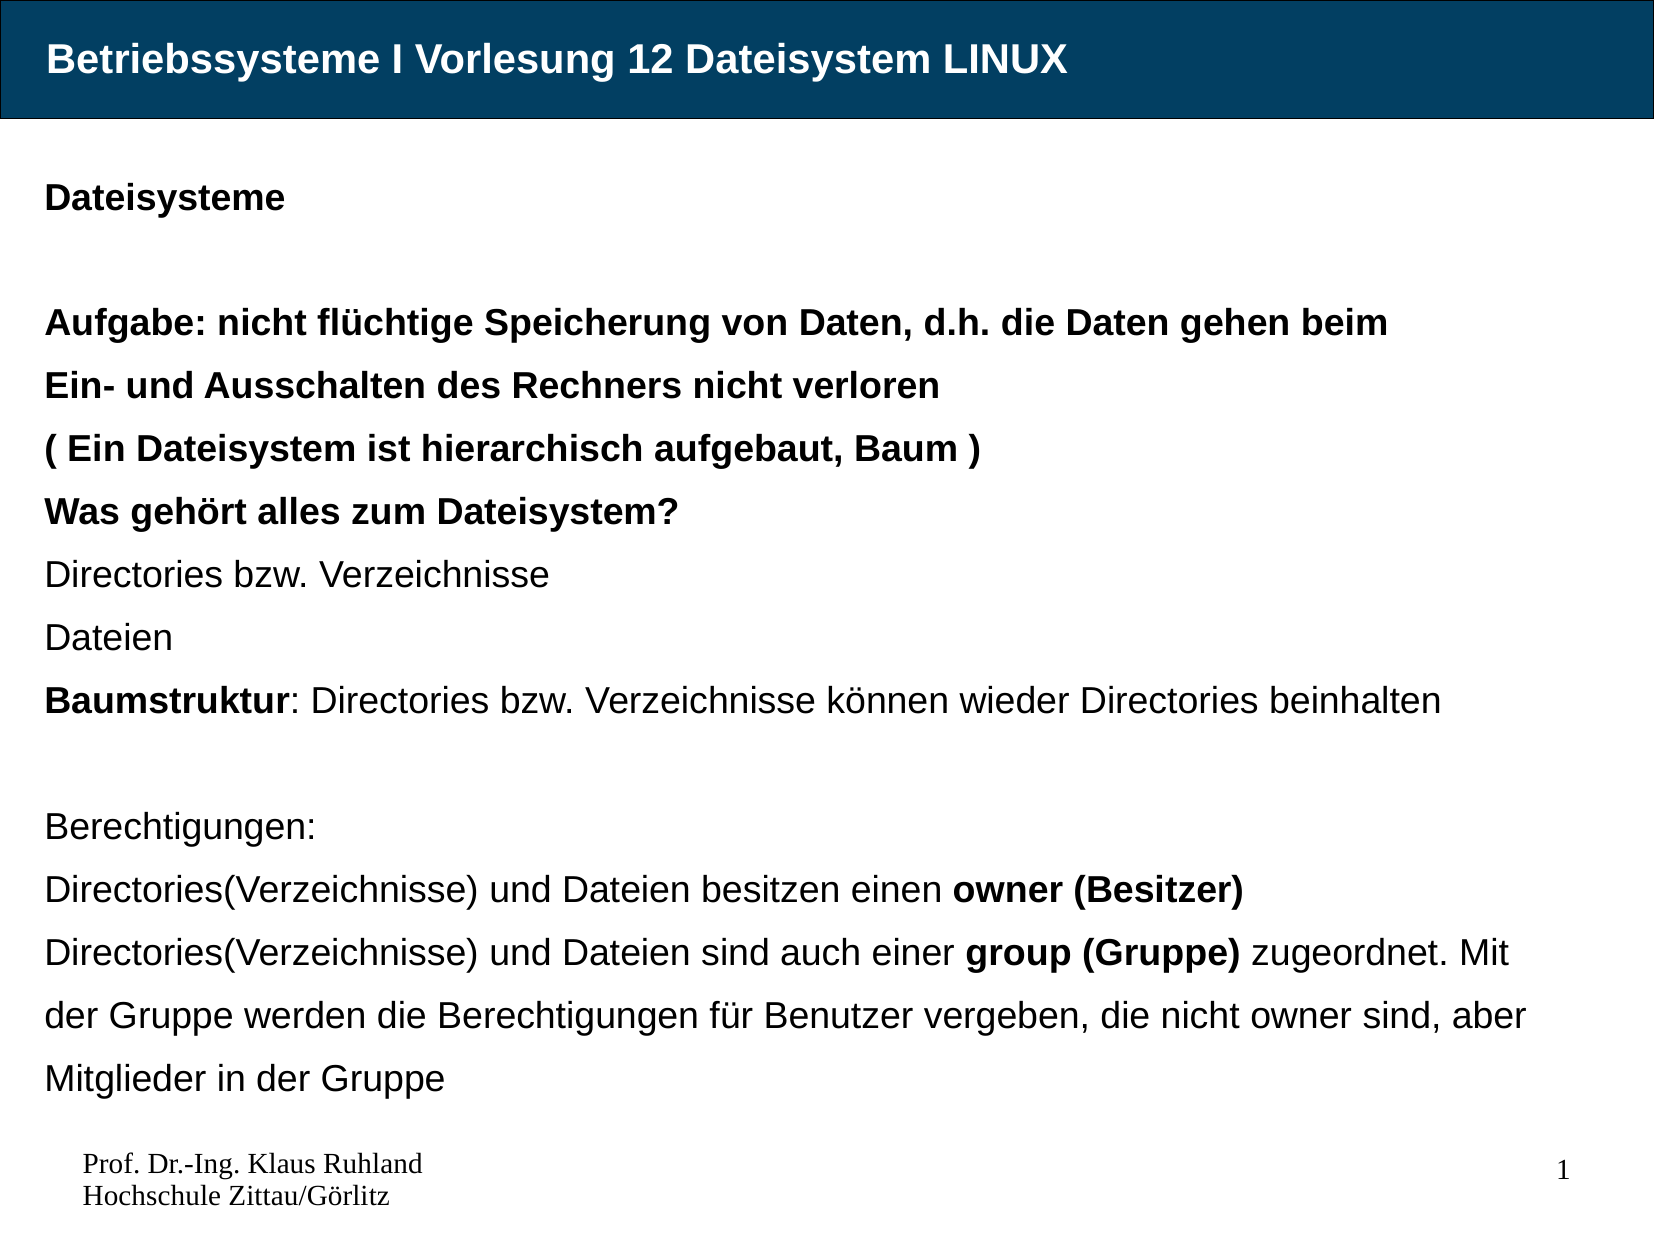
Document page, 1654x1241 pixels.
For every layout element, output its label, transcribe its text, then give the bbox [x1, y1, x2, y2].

text_box Dateisysteme Aufgabe: nicht flüchtige Speicherung von Daten, d.h. die Daten gehen beim Ein- und Ausschalten des Rechners nicht verloren ( Ein Dateisystem ist hierarchisch aufgebaut, Baum ) Was gehört alles zum Dateisystem? Directories bzw. Verzeichnisse Dateien Baumstruktur: Directories bzw. Verzeichnisse können wieder Directories beinhalten Berechtigungen: Directories(Verzeichnisse) und Dateien besitzen einen owner (Besitzer) Directories(Verzeichnisse) und Dateien sind auch einer group (Gruppe) zugeordnet. Mit der Gruppe werden die Berechtigungen für Benutzer vergeben, die nicht owner sind, aber Mitglieder in der Gruppe [29, 147, 1565, 1121]
